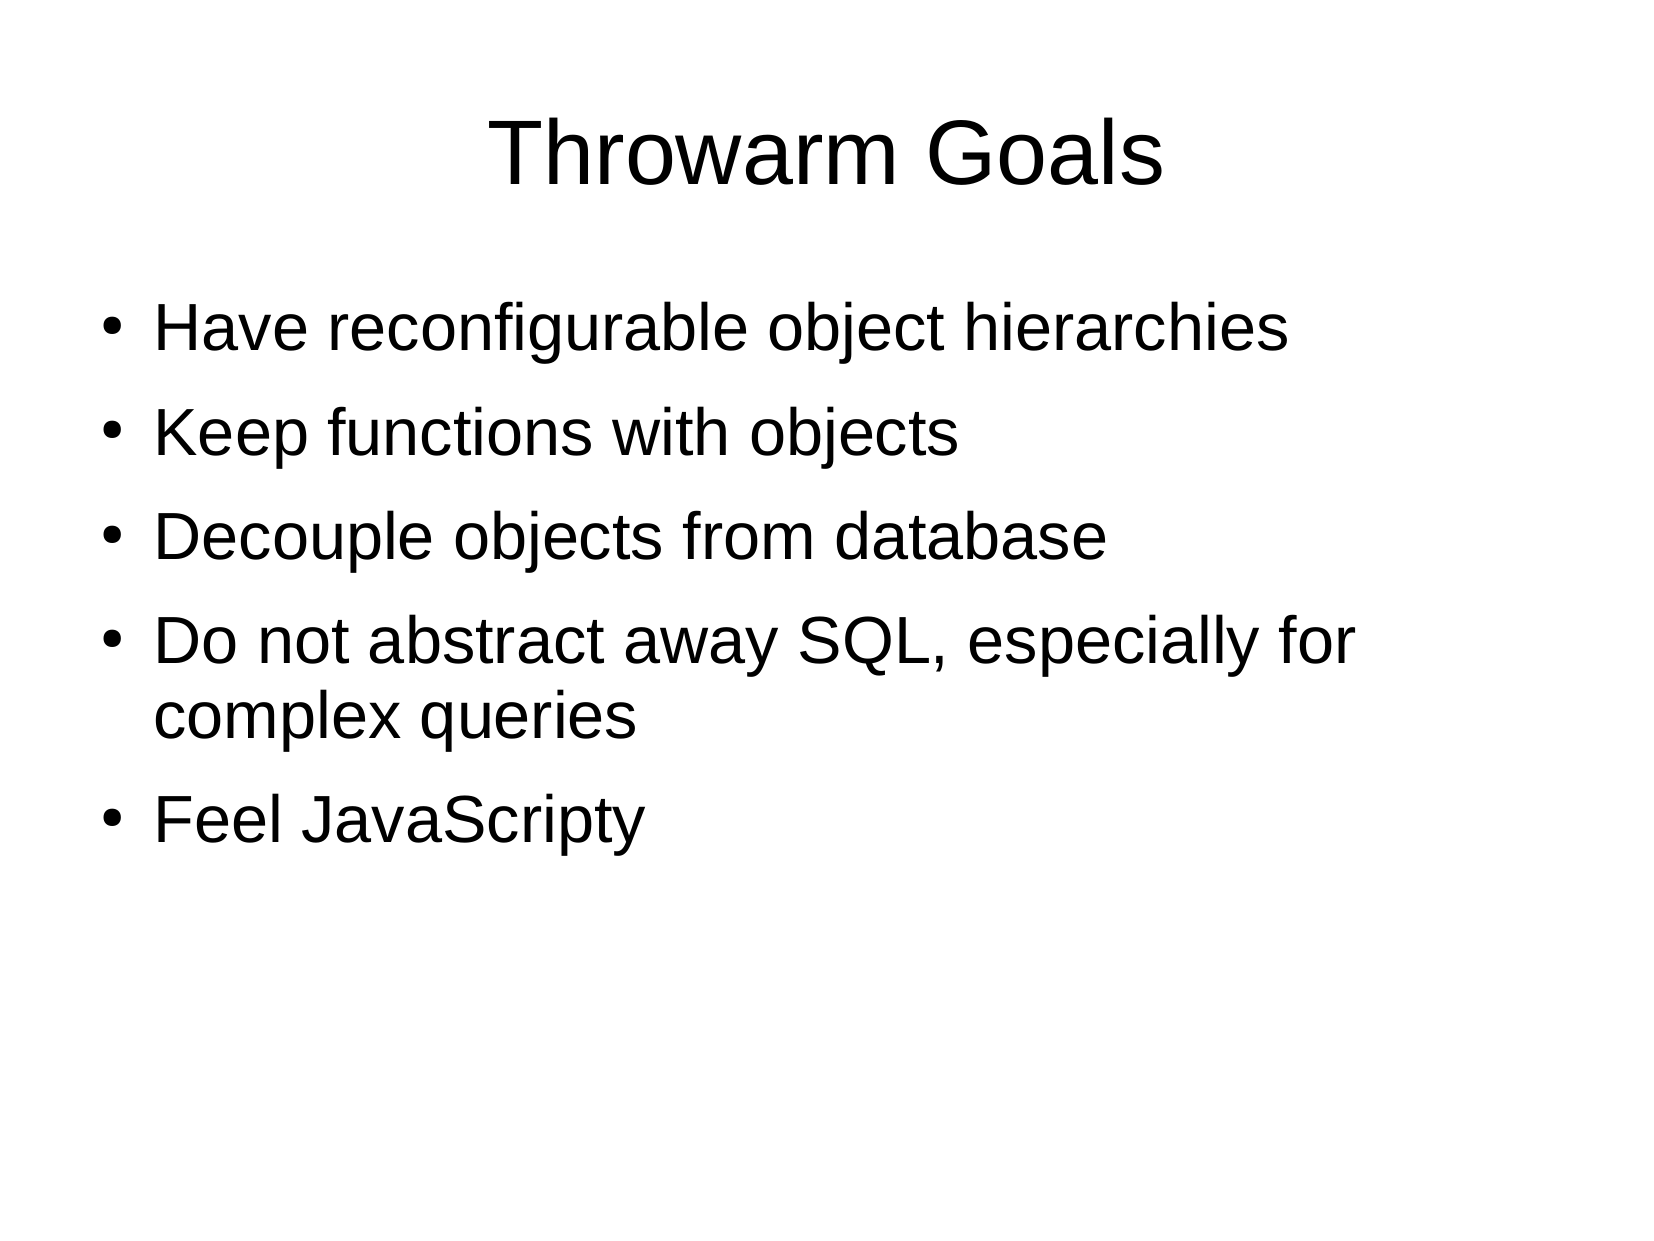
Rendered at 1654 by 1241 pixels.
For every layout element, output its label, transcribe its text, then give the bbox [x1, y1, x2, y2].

list Have reconfigurable object hierarchies Keep functions with objects Decouple objects from database Do not abstract away SQL, especially for complex queries Feel JavaScripty [82, 290, 1571, 1010]
title Throwarm Goals [82, 49, 1571, 257]
